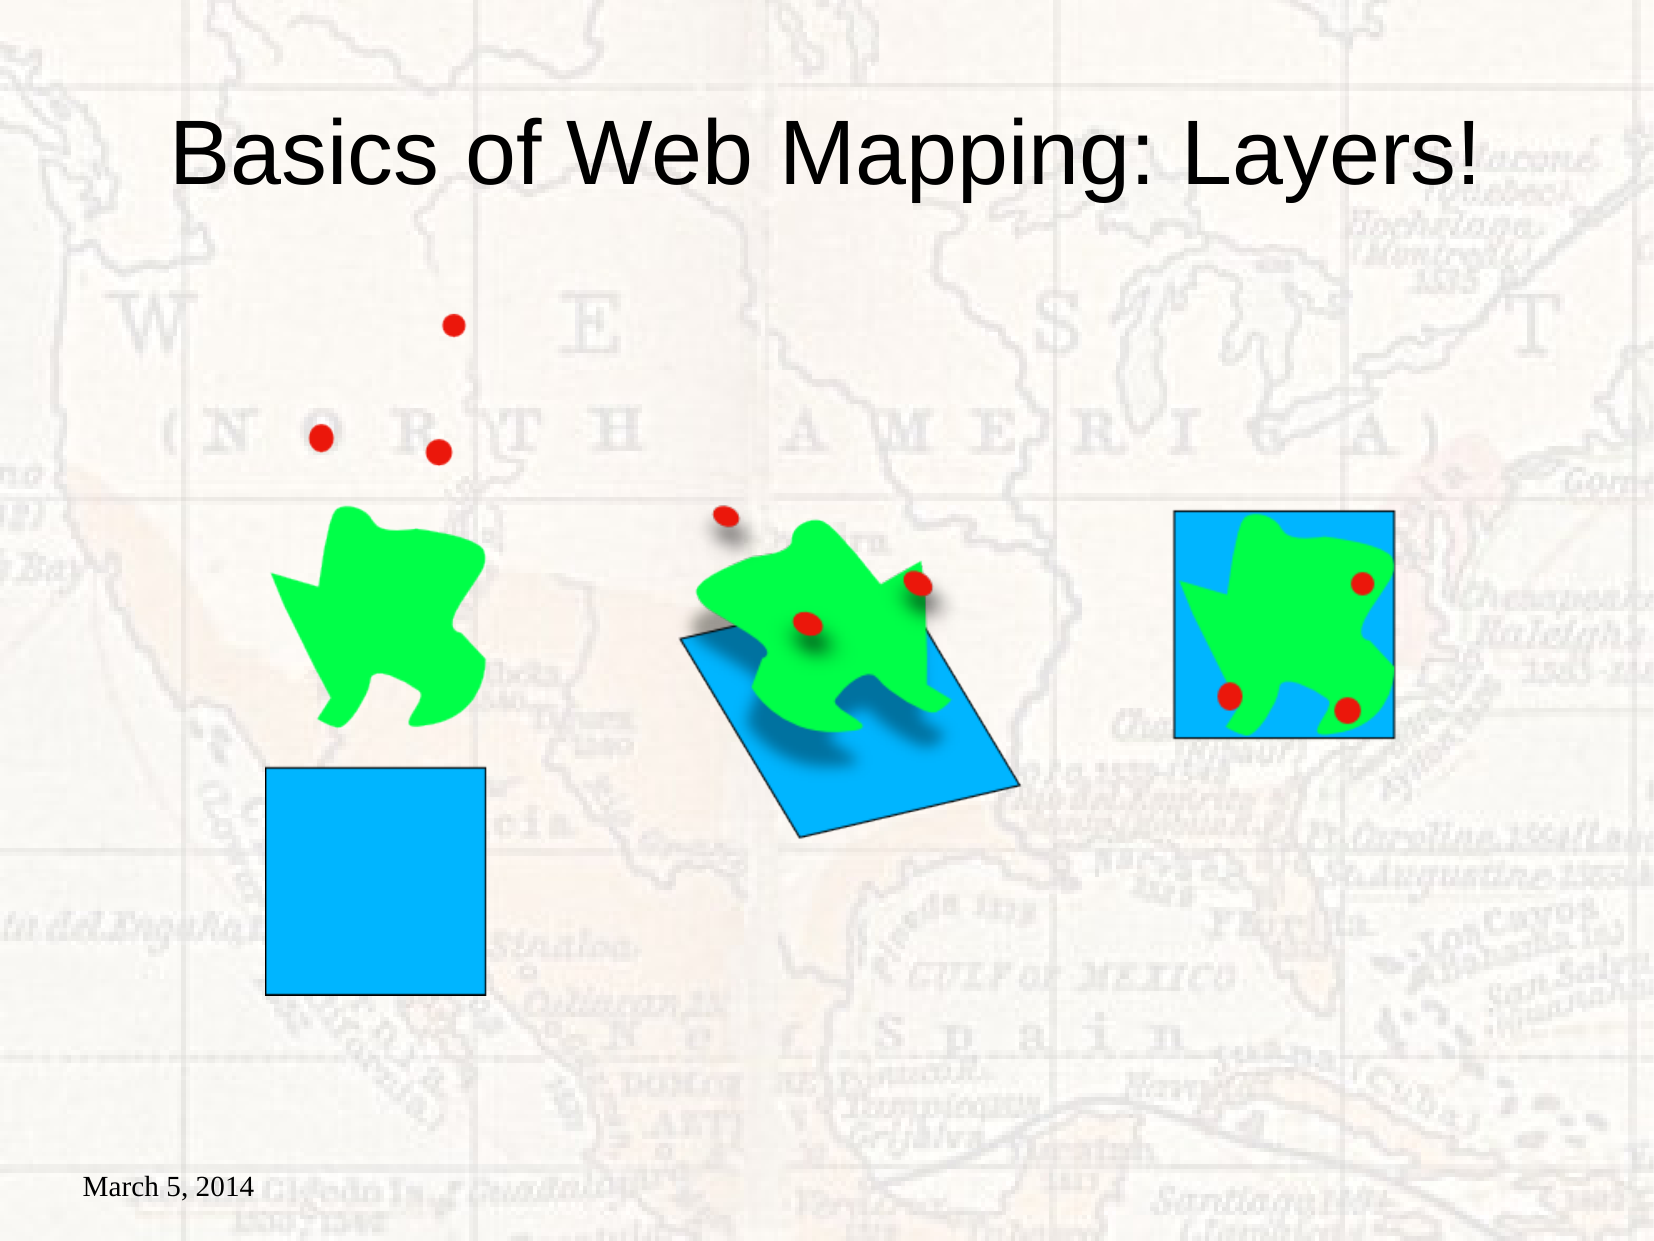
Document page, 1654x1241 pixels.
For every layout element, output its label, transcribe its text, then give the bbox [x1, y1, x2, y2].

title Basics of Web Mapping: Layers! [82, 49, 1571, 257]
picture [0, 0, 1654, 1241]
